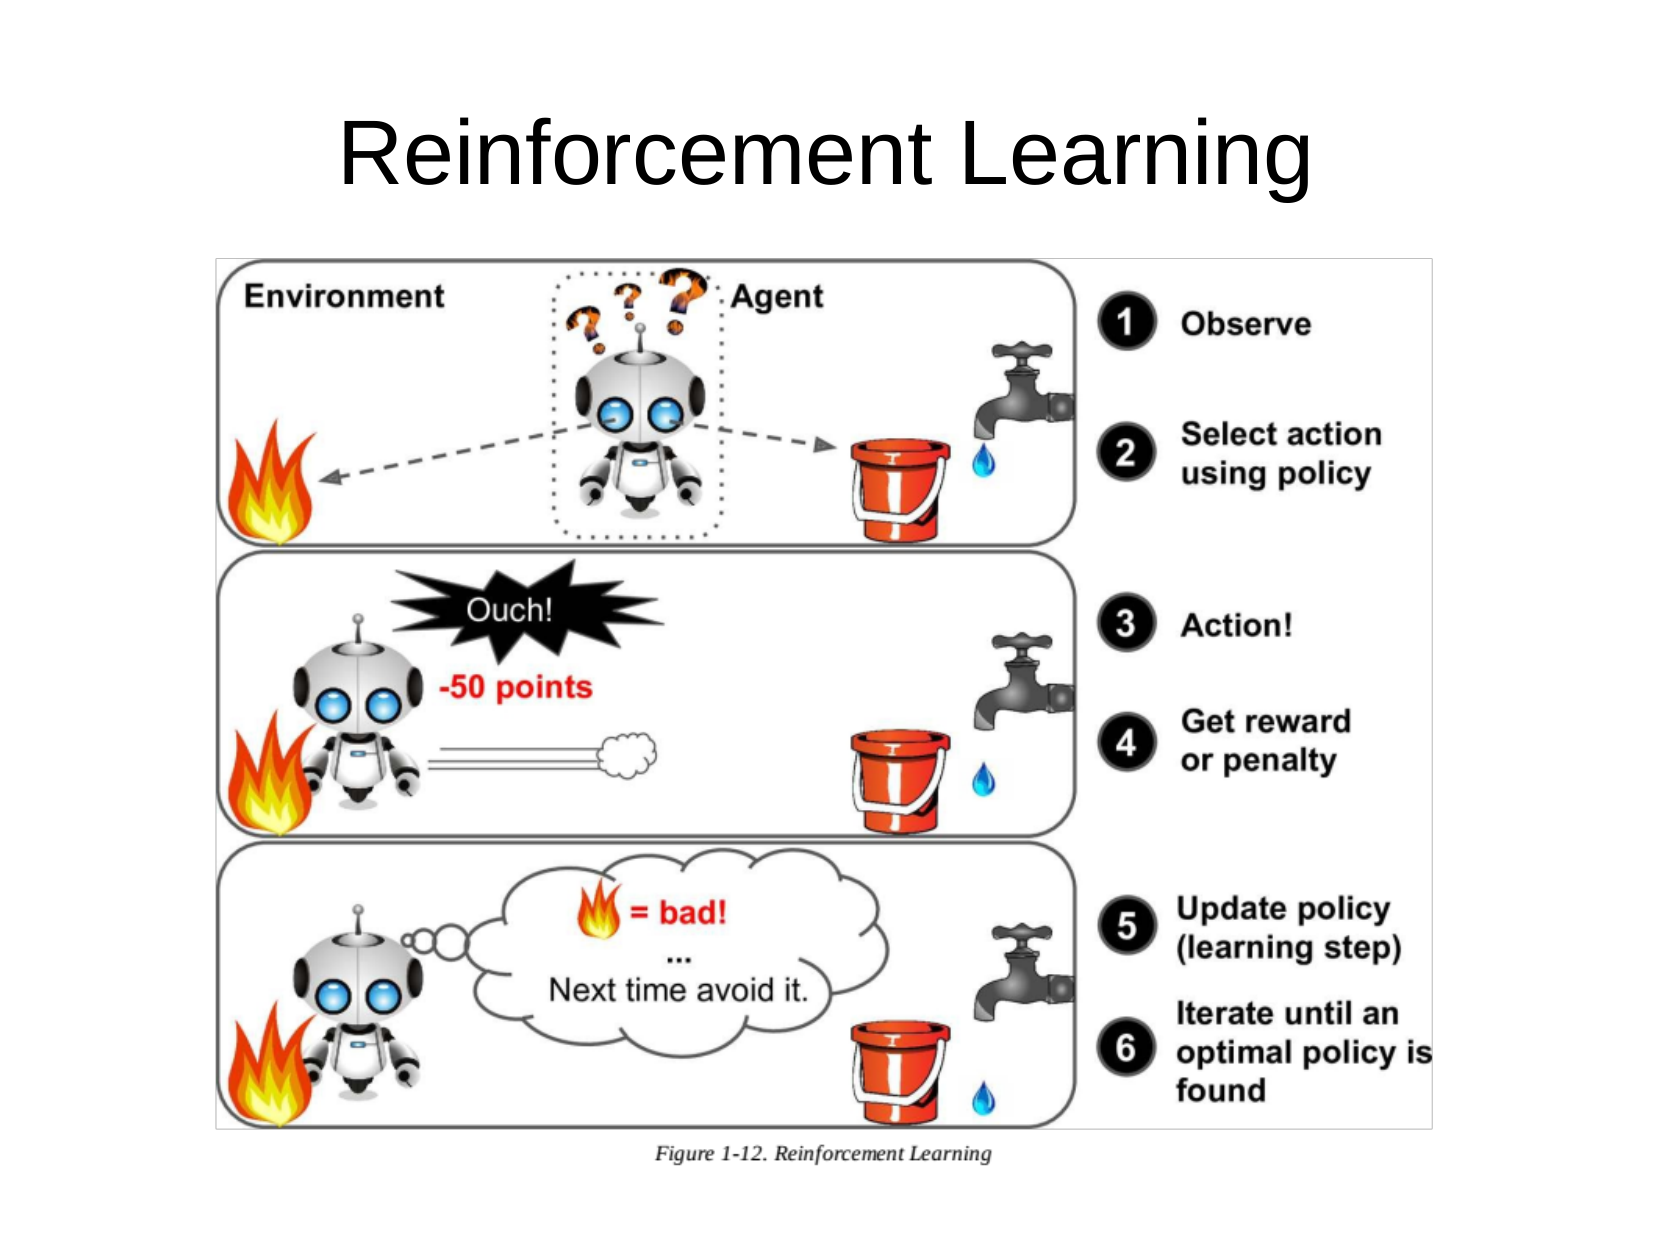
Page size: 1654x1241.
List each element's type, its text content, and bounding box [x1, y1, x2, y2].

title Reinforcement Learning [82, 49, 1571, 257]
picture [210, 237, 1434, 1171]
